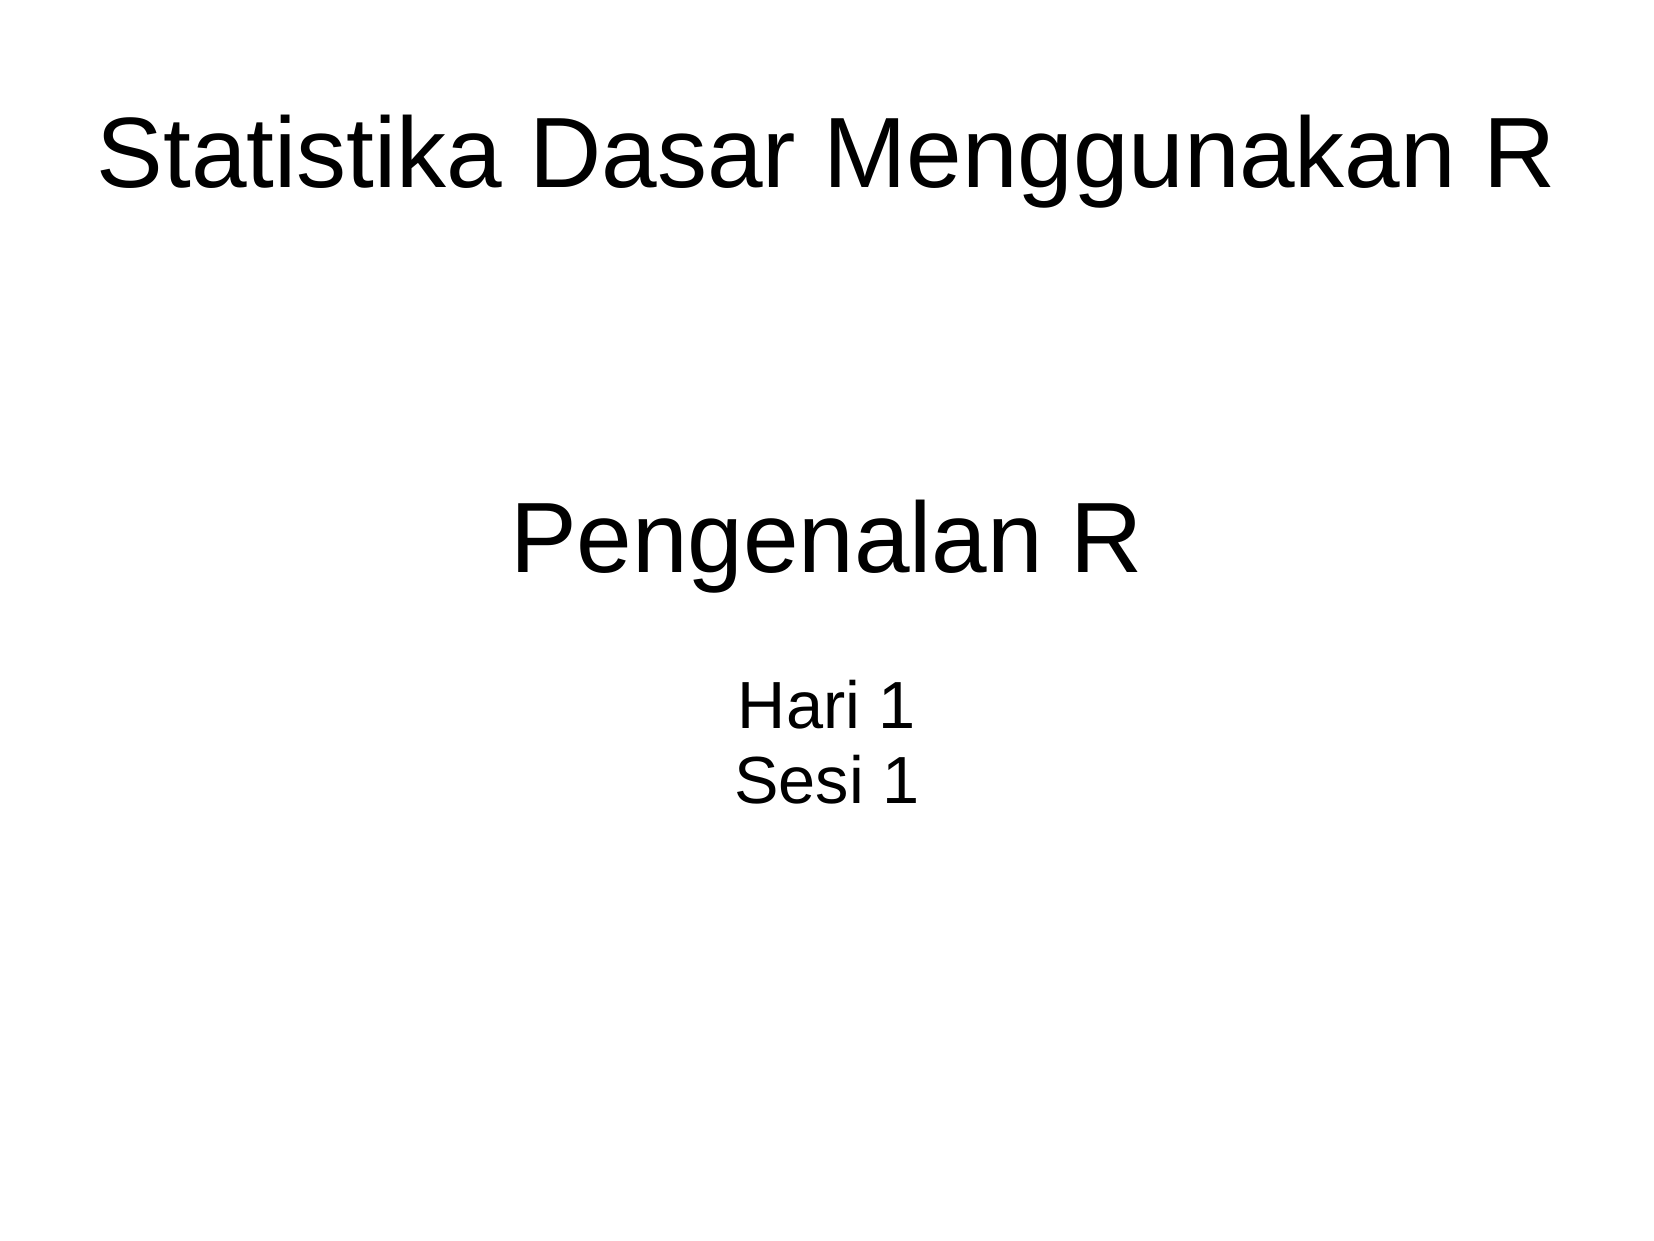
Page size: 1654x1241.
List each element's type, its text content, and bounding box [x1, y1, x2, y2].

subtitle Pengenalan R Hari 1 Sesi 1 [82, 290, 1571, 1010]
title Statistika Dasar Menggunakan R [82, 49, 1571, 257]
